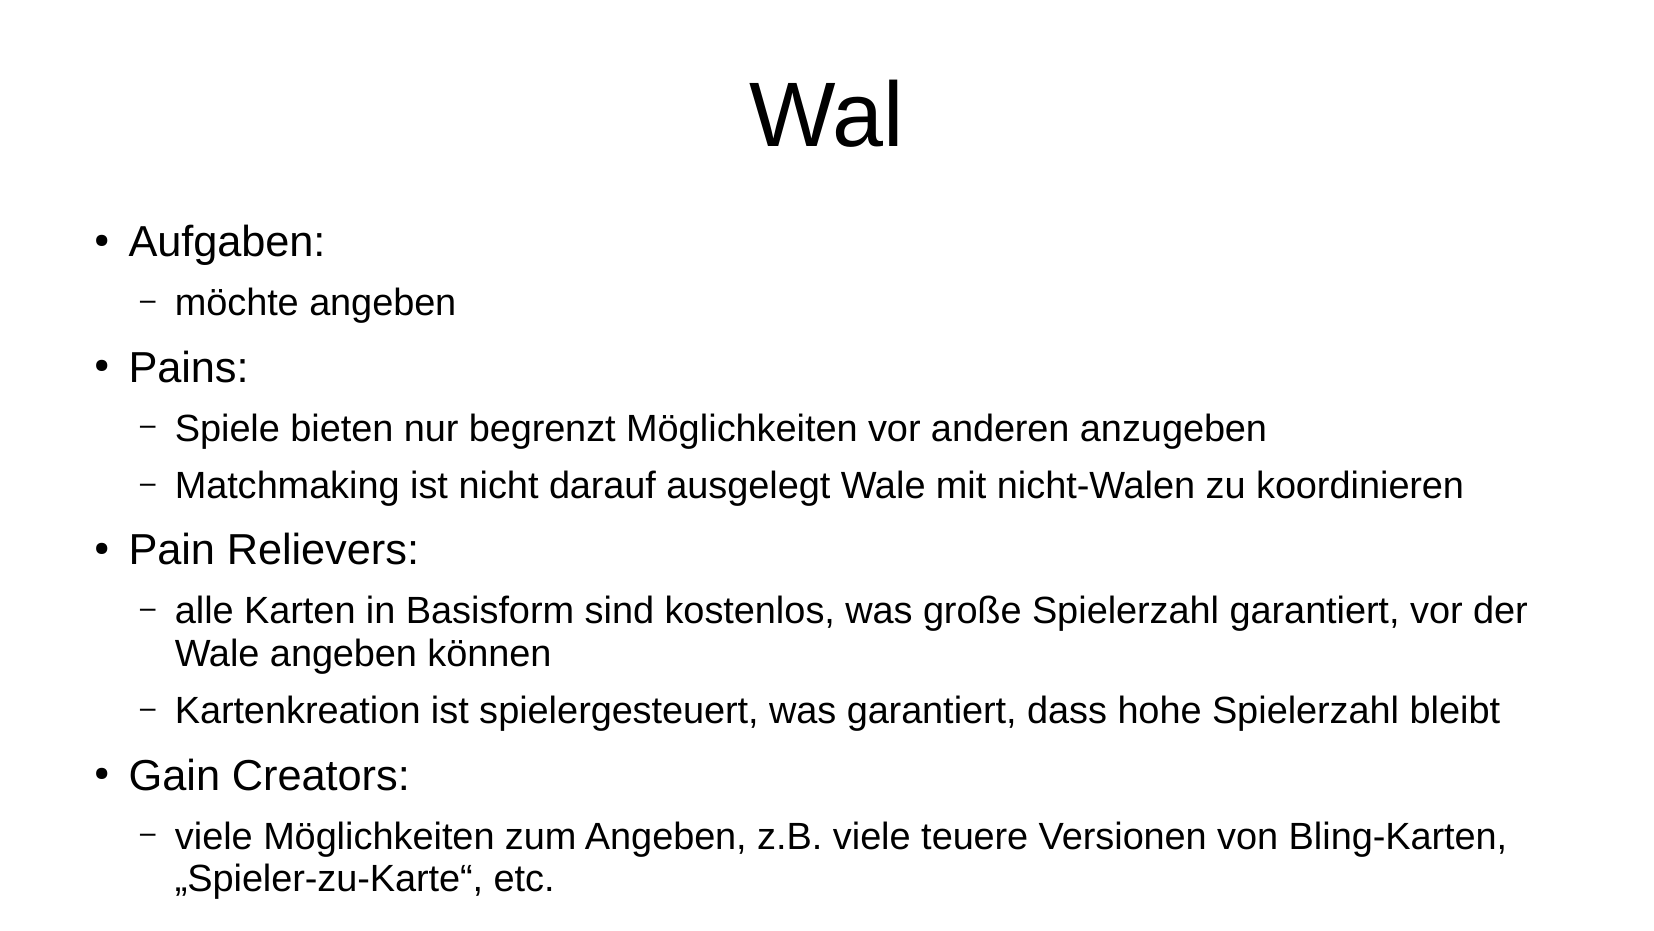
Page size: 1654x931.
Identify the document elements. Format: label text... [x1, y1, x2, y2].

list Aufgaben: möchte angeben Pains: Spiele bieten nur begrenzt Möglichkeiten vor anderen anzugeben Matchmaking ist nicht darauf ausgelegt Wale mit nicht-Walen zu koordinieren Pain Relievers: alle Karten in Basisform sind kostenlos, was große Spielerzahl garantiert, vor der Wale angeben können Kartenkreation ist spielergesteuert, was garantiert, dass hohe Spielerzahl bleibt Gain Creators: viele Möglichkeiten zum Angeben, z.B. viele teuere Versionen von Bling-Karten, „Spieler-zu-Karte“, etc. [82, 217, 1571, 916]
title Wal [82, 37, 1571, 193]
